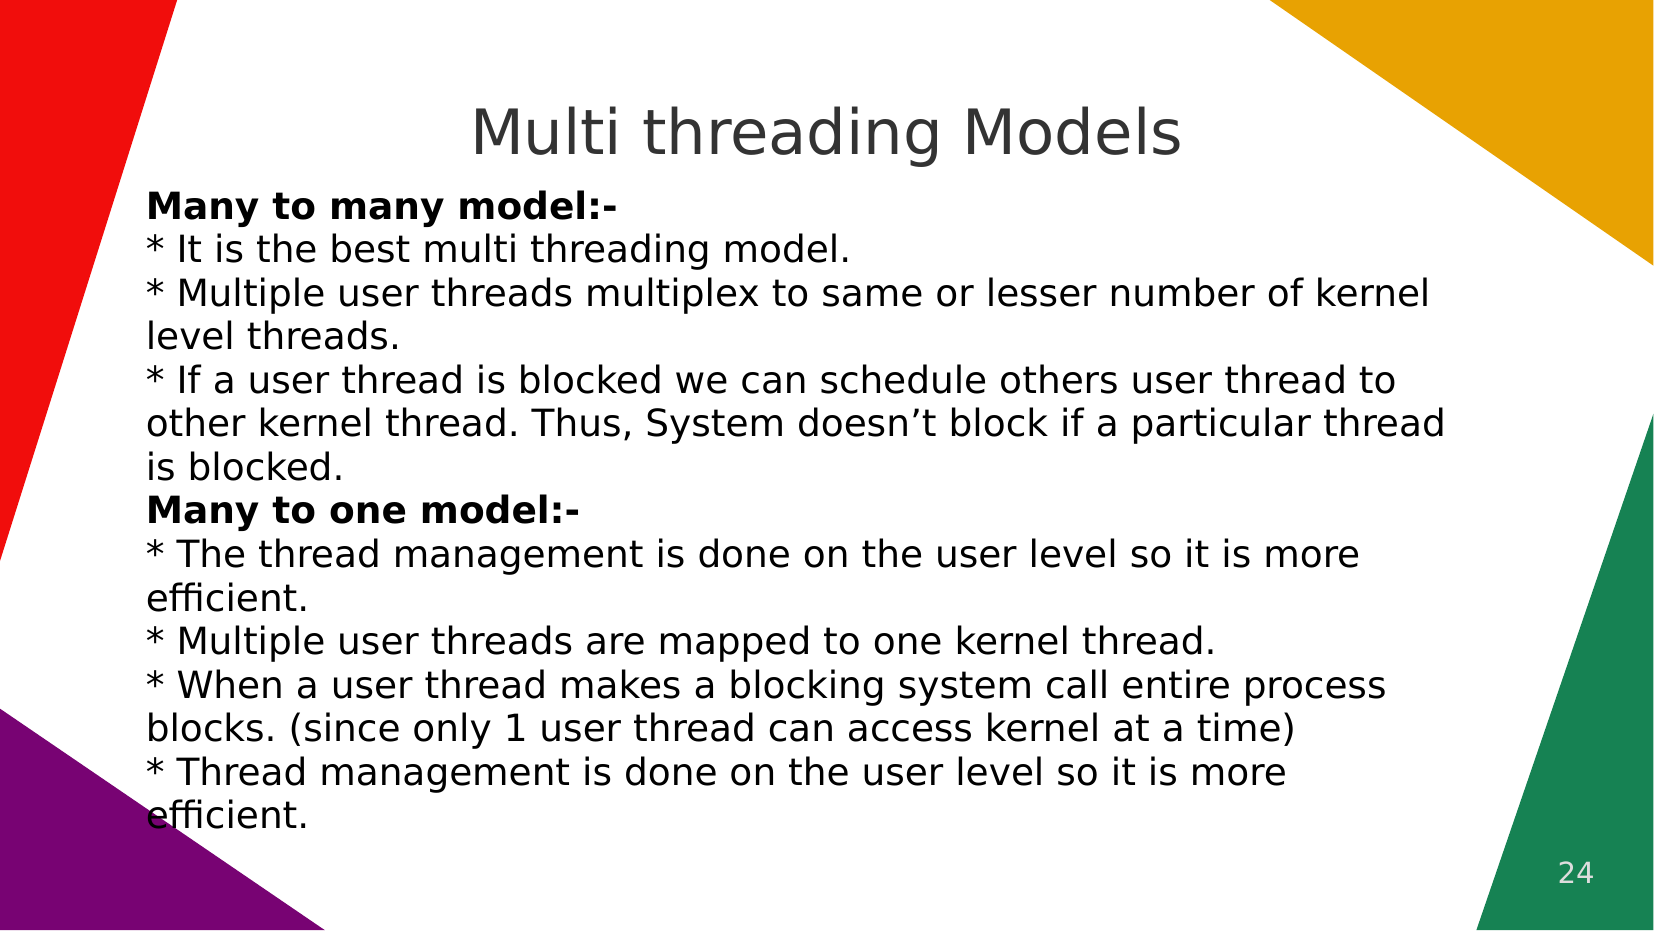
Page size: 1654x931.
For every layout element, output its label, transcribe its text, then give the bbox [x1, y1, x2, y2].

title Multi threading Models [118, 59, 1536, 207]
text_box Many to many model:- * It is the best multi threading model. * Multiple user threads multiplex to same or lesser number of kernel level threads. * If a user thread is blocked we can schedule others user thread to other kernel thread. Thus, System doesn’t block if a particular thread is blocked. Many to one model:- * The thread management is done on the user level so it is more efficient. * Multiple user threads are mapped to one kernel thread. * When a user thread makes a blocking system call entire process blocks. (since only 1 user thread can access kernel at a time) * Thread management is done on the user level so it is more efficient. [130, 177, 1477, 857]
